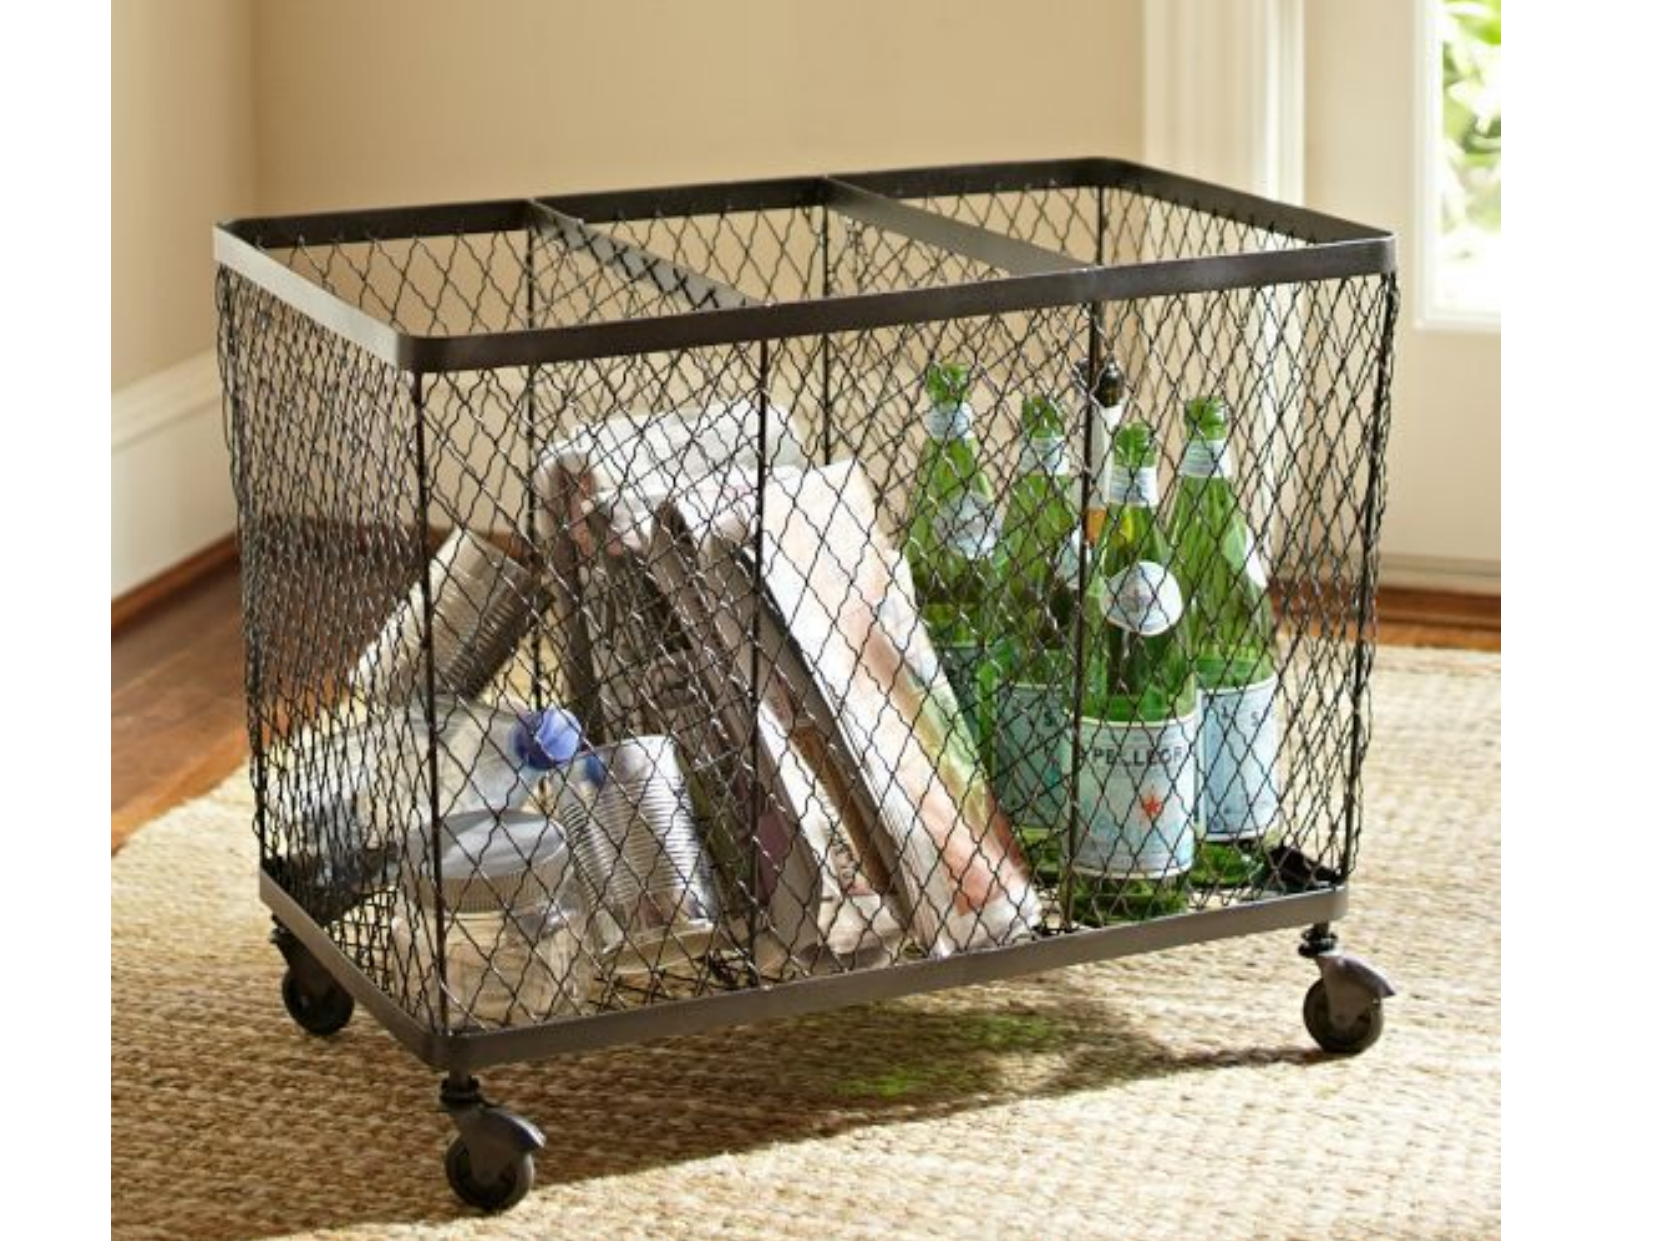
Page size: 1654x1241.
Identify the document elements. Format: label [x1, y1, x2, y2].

picture [111, 0, 1501, 1241]
